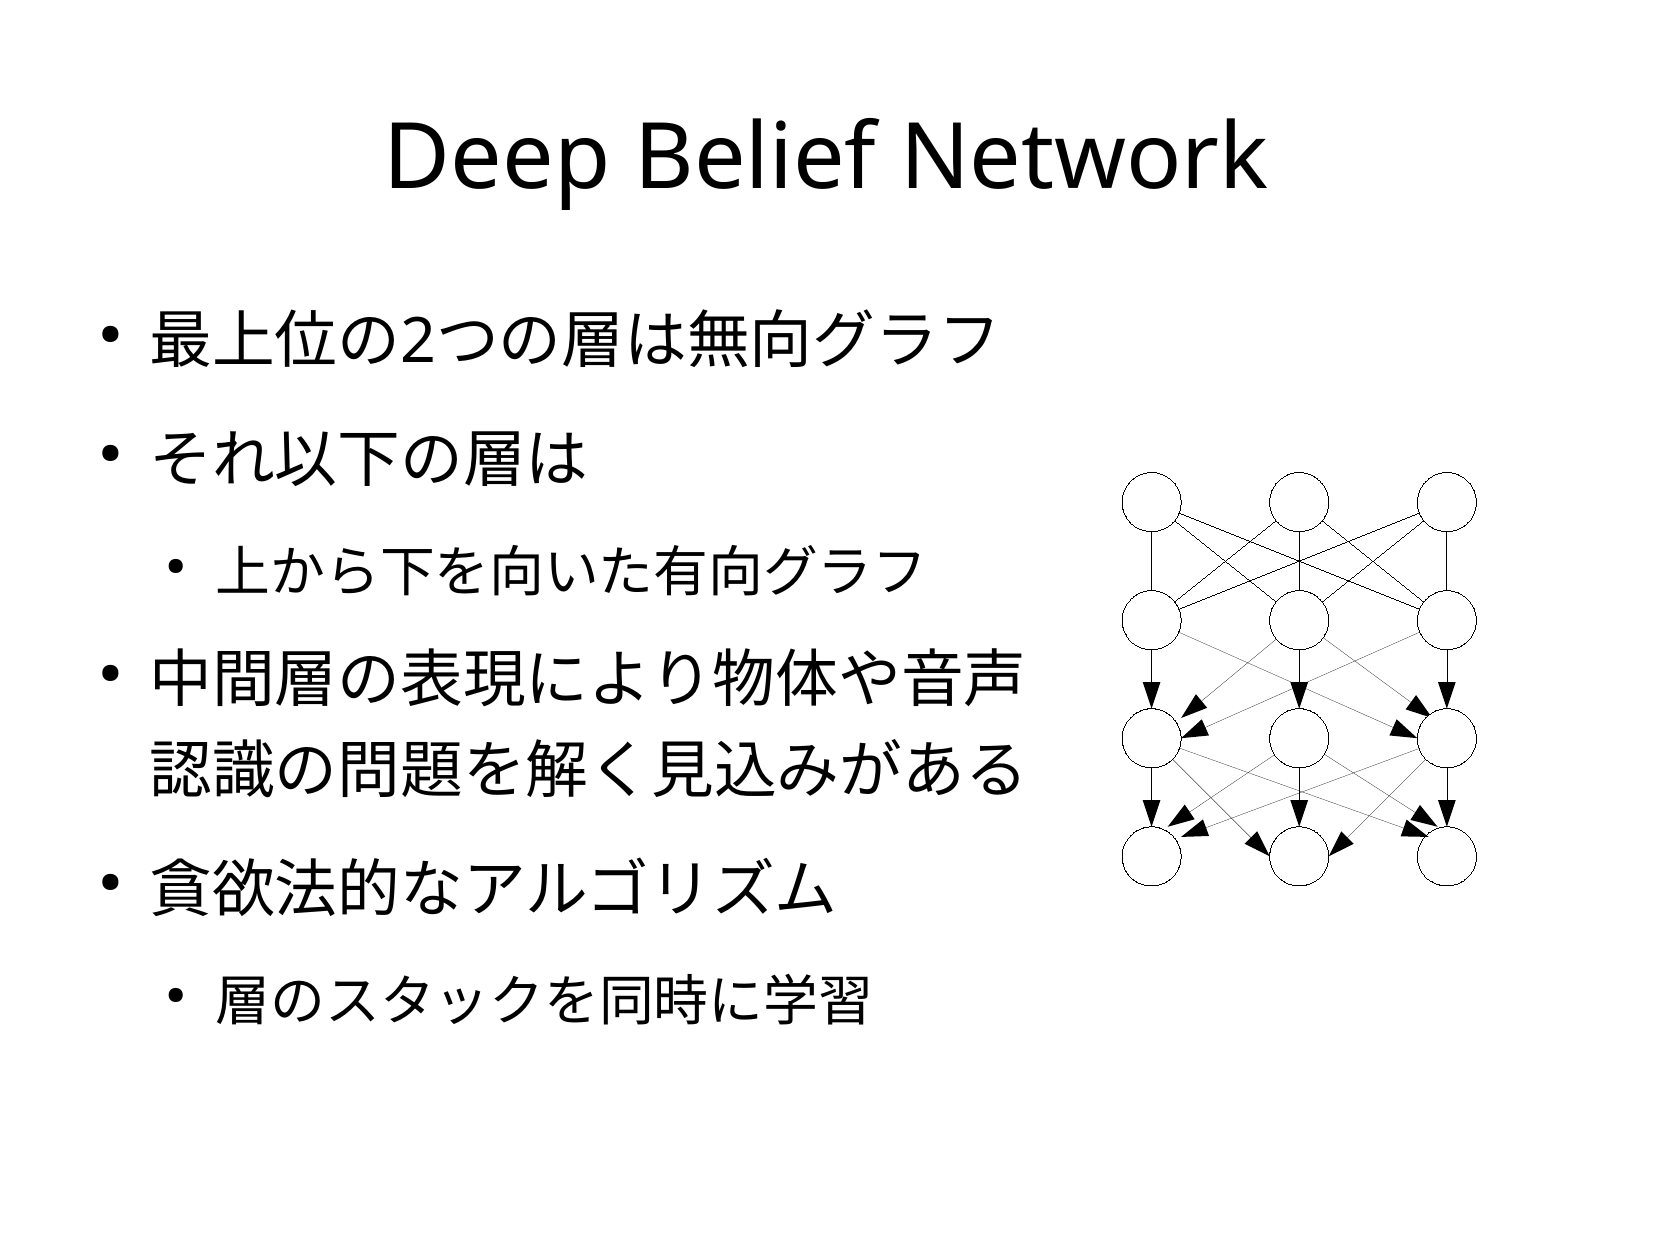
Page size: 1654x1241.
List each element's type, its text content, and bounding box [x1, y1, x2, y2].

text_box [1269, 590, 1329, 650]
text_box [1417, 472, 1477, 532]
text_box [1122, 826, 1182, 886]
text_box [1122, 590, 1182, 650]
title Deep Belief Network [82, 49, 1571, 257]
text_box [1269, 826, 1329, 886]
text_box [1269, 708, 1329, 768]
text_box [1122, 708, 1182, 768]
list 最上位の2つの層は無向グラフ それ以下の層は 上から下を向いた有向グラフ 中間層の表現により物体や音声認識の問題を解く見込みがある 貪欲法的なアルゴリズム 層のスタックを同時に学習 [82, 290, 1034, 1109]
text_box [1269, 472, 1329, 532]
text_box [1122, 472, 1182, 532]
text_box [1417, 826, 1477, 886]
text_box [1417, 708, 1477, 768]
text_box [1417, 590, 1477, 650]
